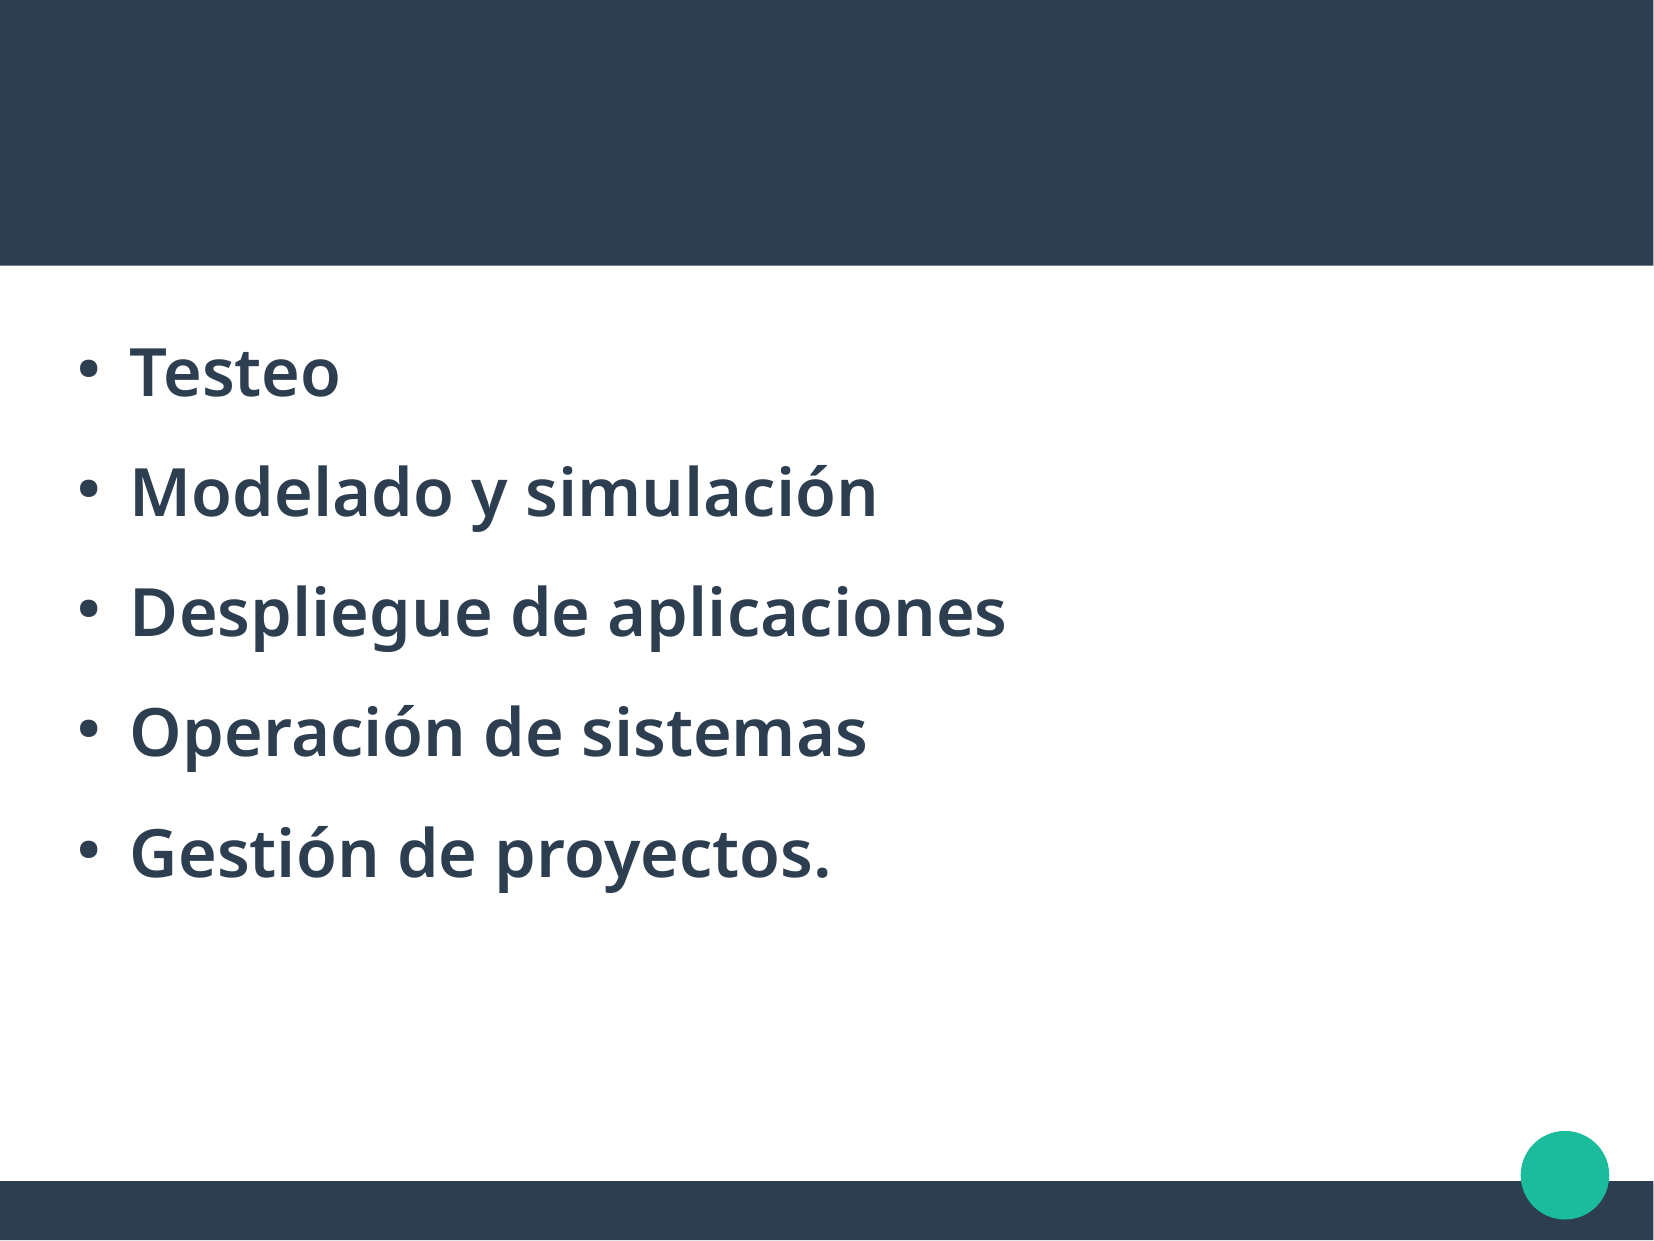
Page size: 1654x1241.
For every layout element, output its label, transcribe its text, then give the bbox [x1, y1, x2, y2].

list Testeo Modelado y simulación Despliegue de aplicaciones Operación de sistemas Gestión de proyectos. [59, 324, 1595, 1152]
